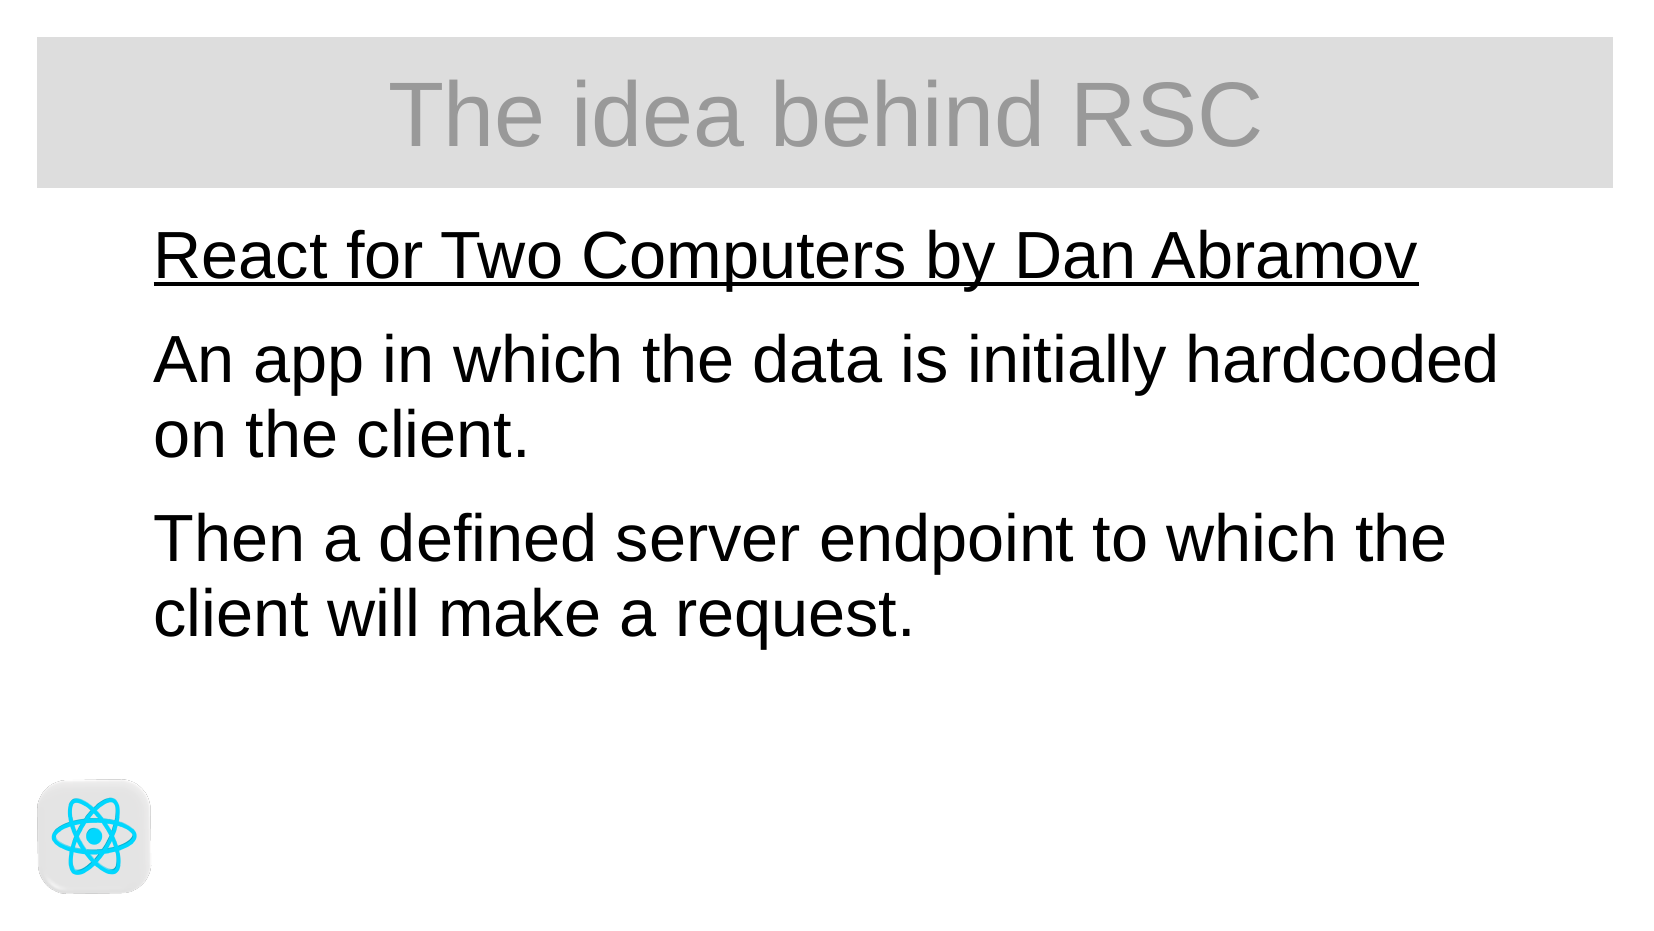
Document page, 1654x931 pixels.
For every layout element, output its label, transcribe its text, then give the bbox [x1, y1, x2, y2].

title The idea behind RSC [82, 37, 1571, 193]
list React for Two Computers by Dan Abramov An app in which the data is initially hardcoded on the client. Then a defined server endpoint to which the client will make a request. [82, 217, 1571, 758]
text_box [37, 37, 82, 188]
picture [0, 742, 188, 931]
text_box [1571, 37, 1613, 188]
